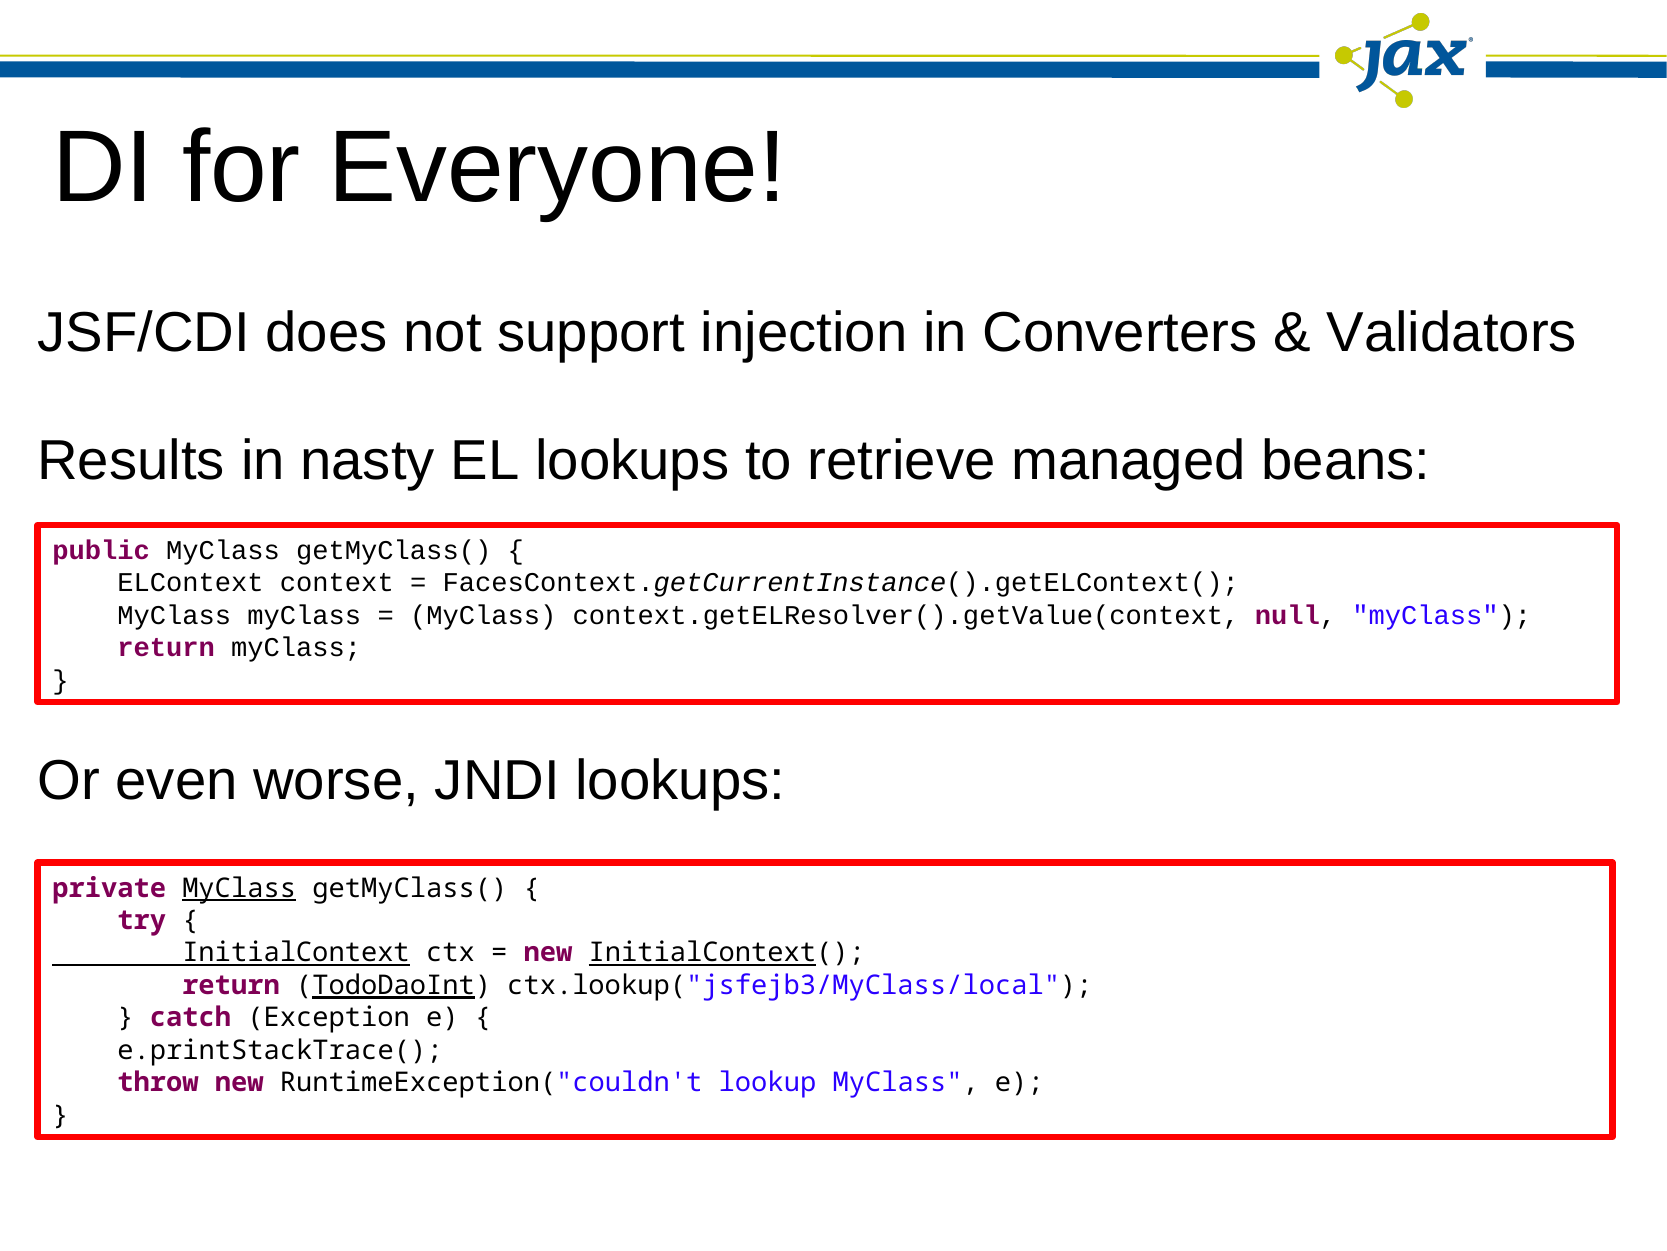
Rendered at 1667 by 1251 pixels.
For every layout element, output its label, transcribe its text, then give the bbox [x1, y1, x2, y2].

list JSF/CDI does not support injection in Converters & Validators Results in nasty EL lookups to retrieve managed beans: Or even worse, JNDI lookups: [37, 705, 1613, 859]
list JSF/CDI does not support injection in Converters & Validators Results in nasty EL lookups to retrieve managed beans: Or even worse, JNDI lookups: [37, 300, 1613, 522]
title DI for Everyone! [37, 91, 1651, 230]
picture [1335, 13, 1473, 91]
text_box private MyClass getMyClass() { try { InitialContext ctx = new InitialContext(); return (TodoDaoInt) ctx.lookup("jsfejb3/MyClass/local"); } catch (Exception e) { e.printStackTrace(); throw new RuntimeException("couldn't lookup MyClass", e); } [37, 862, 1613, 1138]
text_box public MyClass getMyClass() { ELContext context = FacesContext.getCurrentInstance().getELContext(); MyClass myClass = (MyClass) context.getELResolver().getValue(context, null, "myClass"); return myClass; } [37, 525, 1618, 703]
